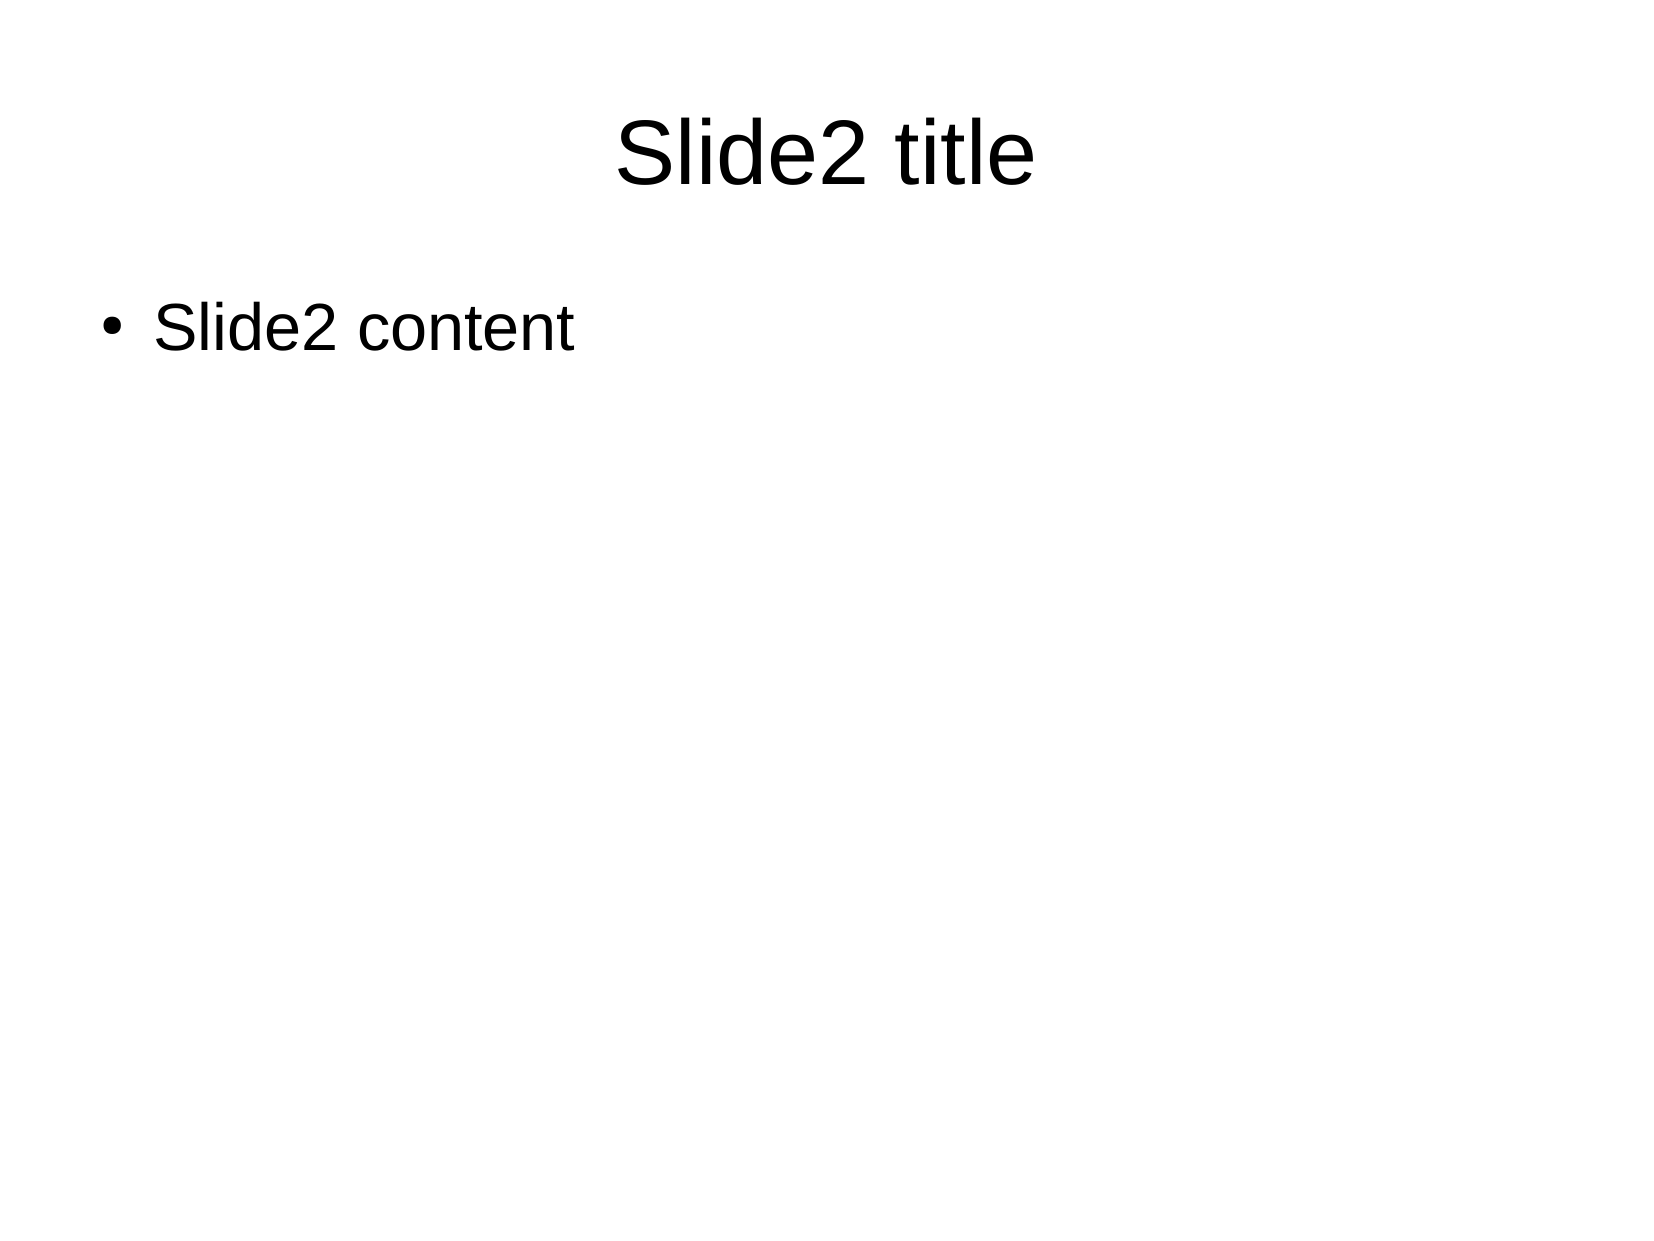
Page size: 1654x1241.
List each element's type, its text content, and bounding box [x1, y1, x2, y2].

title Slide2 title [82, 49, 1571, 257]
list Slide2 content [82, 290, 1571, 1010]
